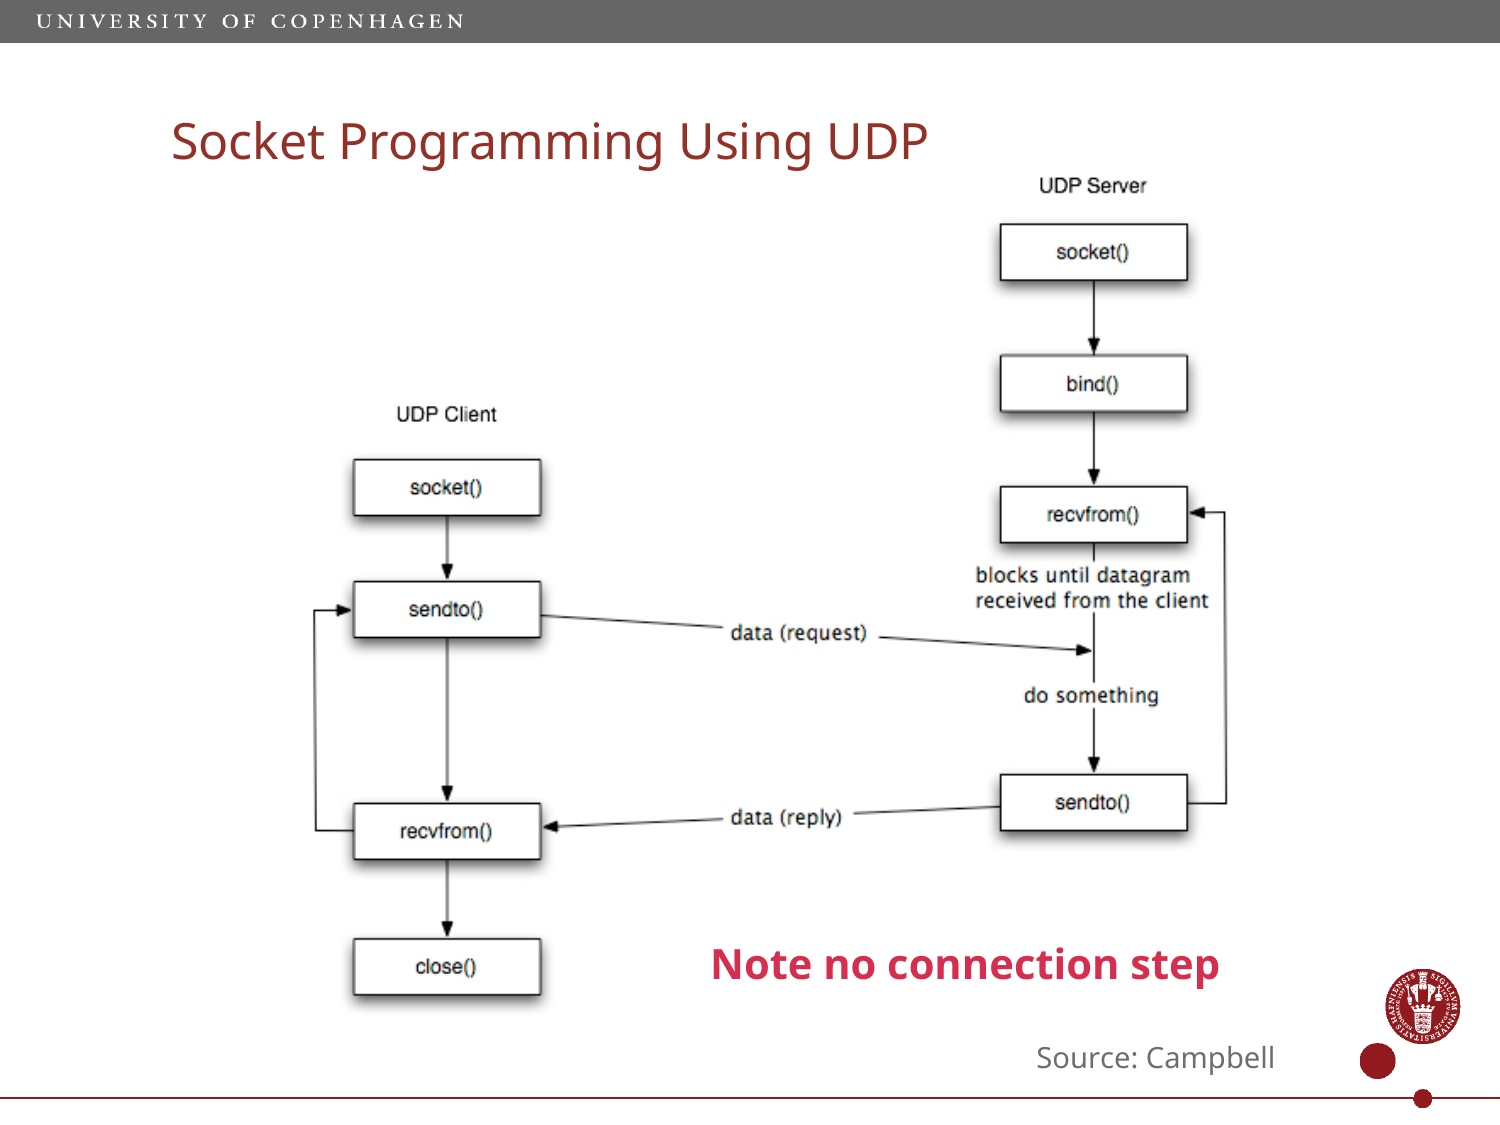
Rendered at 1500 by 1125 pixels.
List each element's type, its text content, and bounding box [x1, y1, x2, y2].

text_box Source: Campbell [1021, 1031, 1341, 1083]
title Socket Programming Using UDP [171, 75, 1329, 171]
picture [0, 171, 1500, 1122]
text_box Note no connection step [695, 930, 1306, 995]
